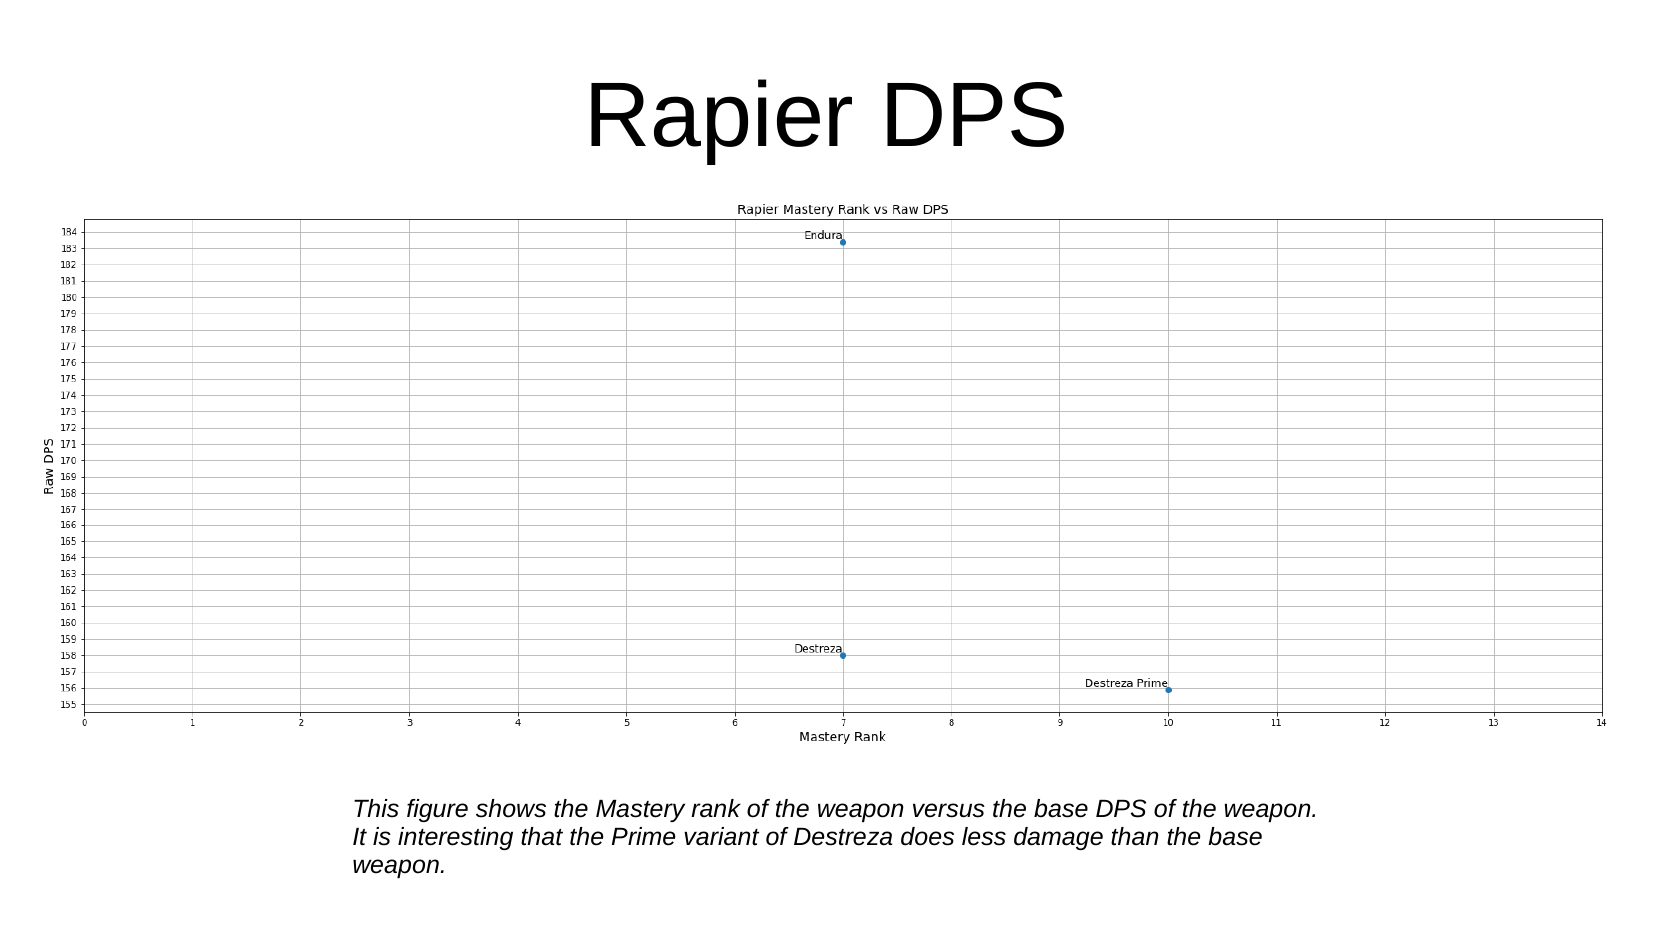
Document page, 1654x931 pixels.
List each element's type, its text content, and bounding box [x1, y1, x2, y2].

text_box This figure shows the Mastery rank of the weapon versus the base DPS of the weapon. It is interesting that the Prime variant of Destreza does less damage than the base weapon. [337, 787, 1336, 887]
title Rapier DPS [82, 37, 1571, 193]
picture [37, 197, 1613, 751]
